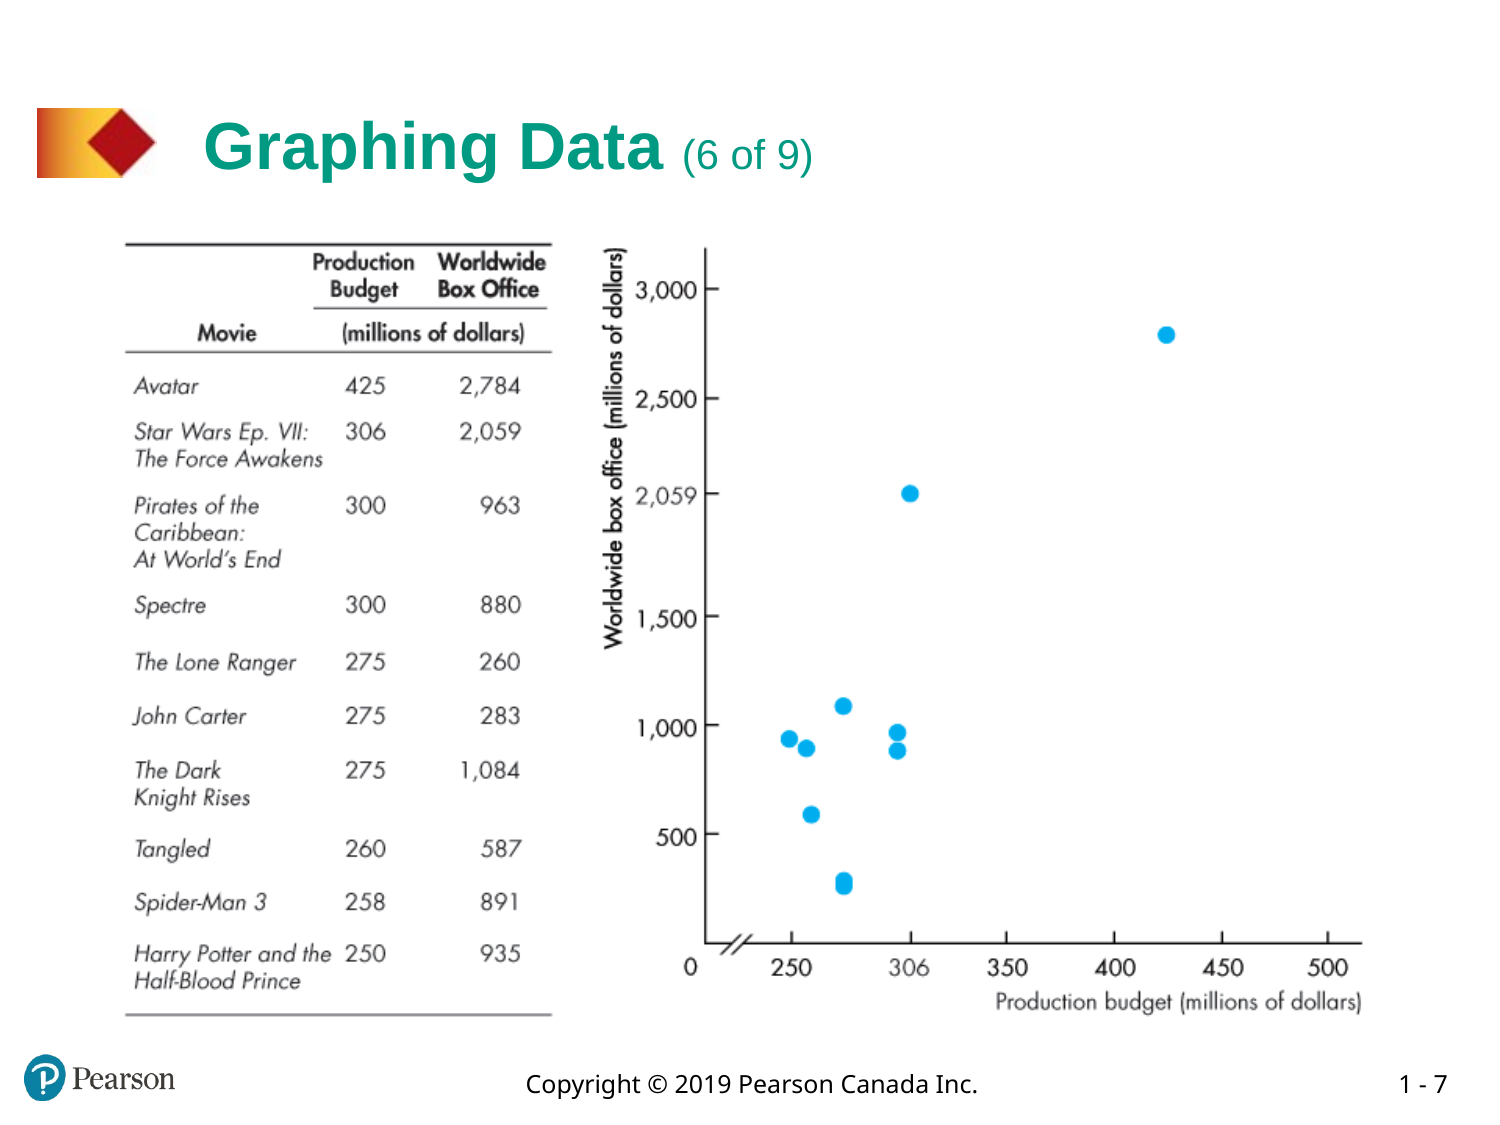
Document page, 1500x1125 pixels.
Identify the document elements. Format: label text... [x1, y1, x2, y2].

picture [112, 233, 1372, 1037]
title Graphing Data (6 of 9) [188, 50, 1364, 233]
picture [31, 1063, 59, 1095]
picture [37, 108, 157, 178]
picture [24, 1084, 35, 1101]
picture [49, 1054, 175, 1101]
picture [24, 1054, 43, 1074]
